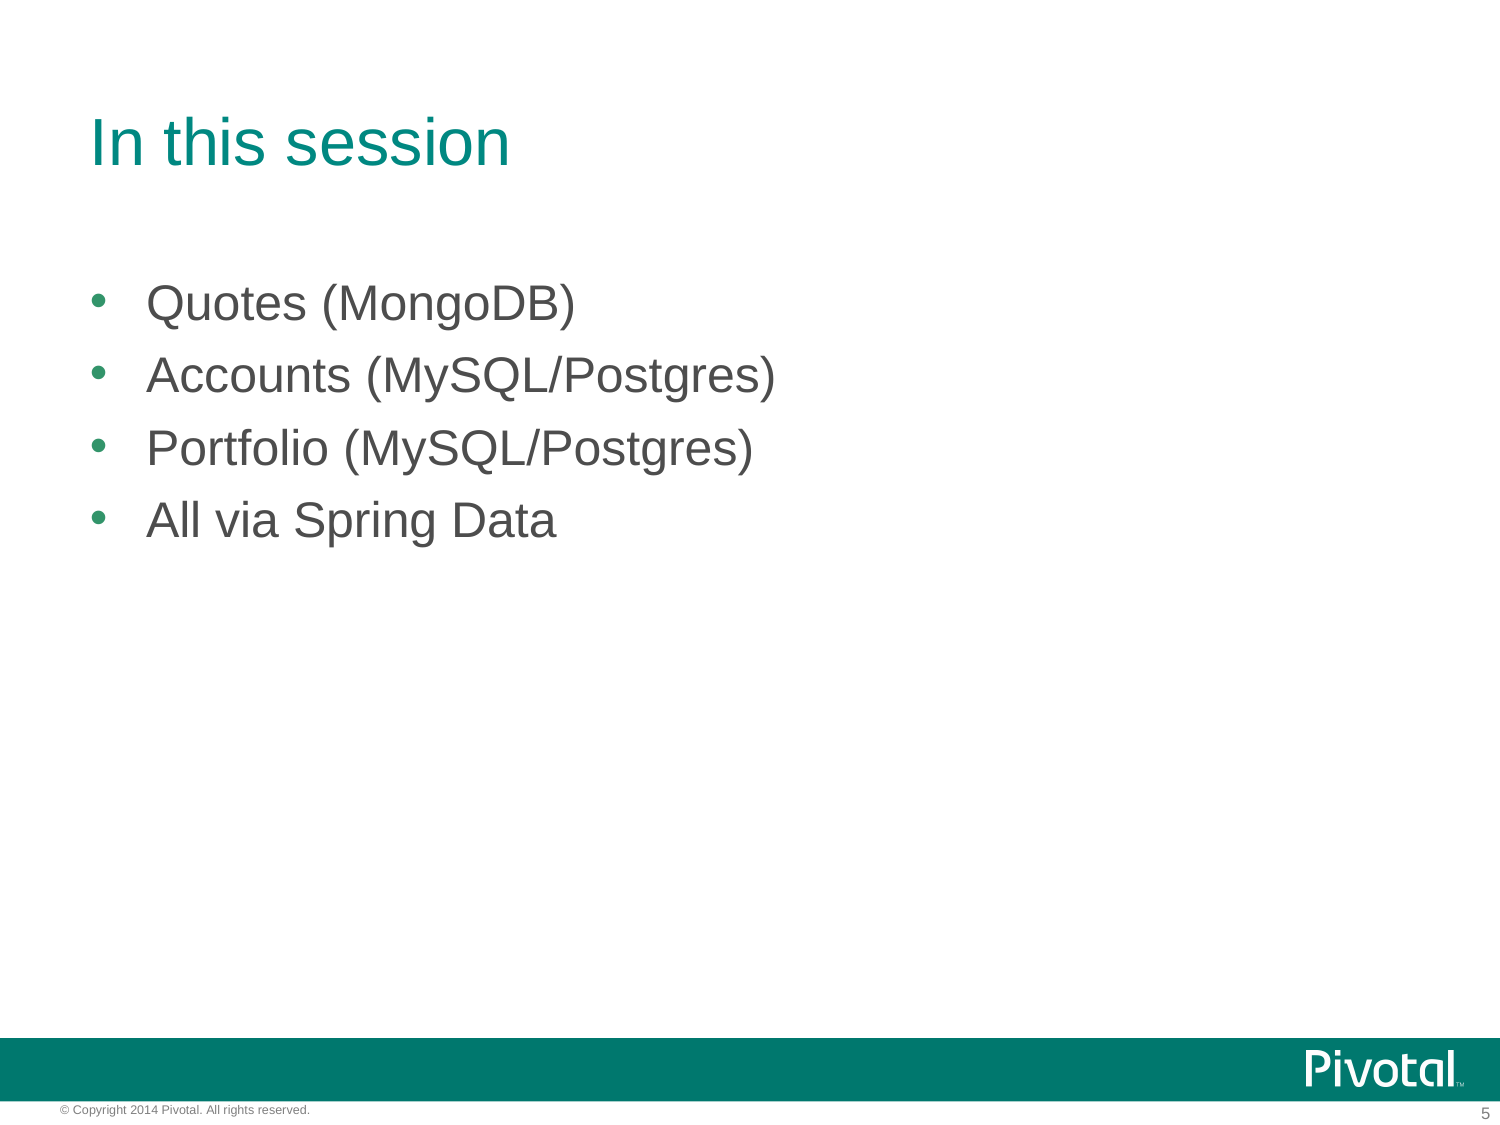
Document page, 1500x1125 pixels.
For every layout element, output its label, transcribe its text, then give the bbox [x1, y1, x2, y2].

picture [1306, 1050, 1464, 1087]
title In this session [75, 45, 1425, 233]
list Quotes (MongoDB) Accounts (MySQL/Postgres) Portfolio (MySQL/Postgres) All via Spring Data [75, 262, 1425, 1005]
